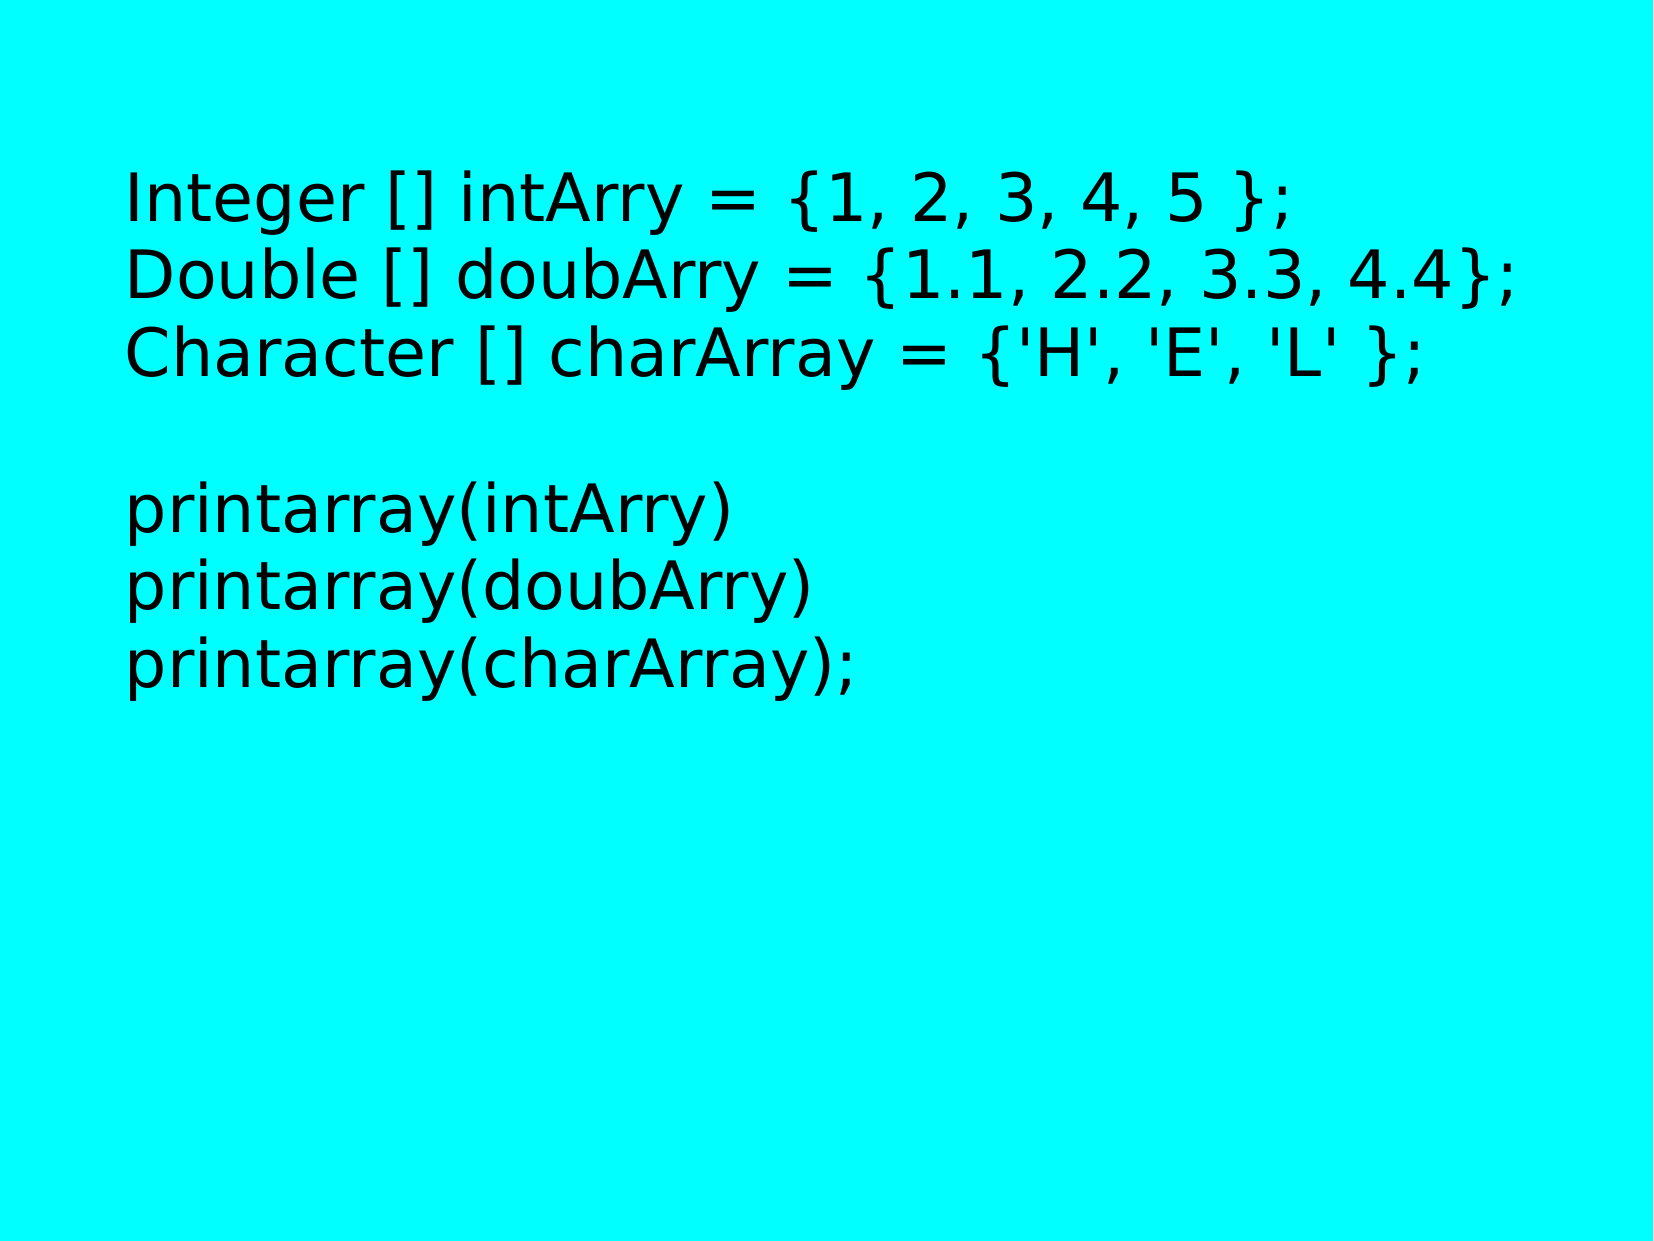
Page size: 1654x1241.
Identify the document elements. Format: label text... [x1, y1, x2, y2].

title Integer [] intArry = {1, 2, 3, 4, 5 }; Double [] doubArry = {1.1, 2.2, 3.3, 4.4}; Character [] charArray = {'H', 'E', 'L' }; printarray(intArry) printarray(doubArry) printarray(charArray); [124, 150, 1613, 713]
